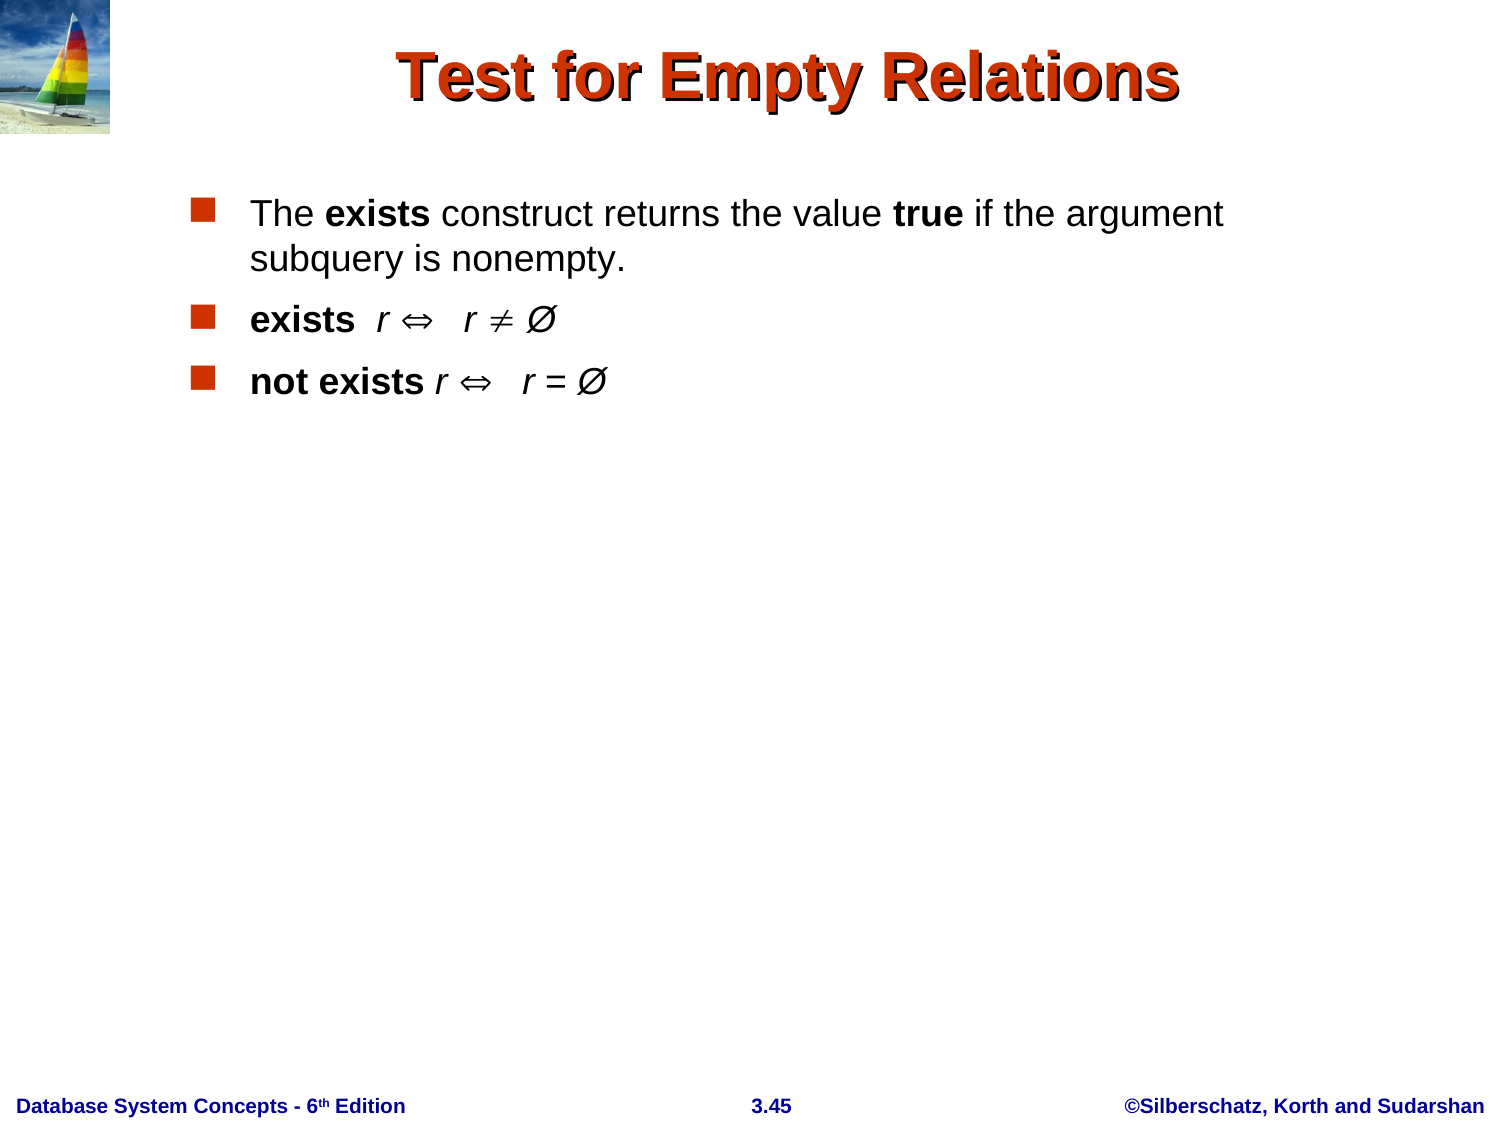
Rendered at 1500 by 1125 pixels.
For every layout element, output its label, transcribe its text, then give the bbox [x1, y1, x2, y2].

picture [0, 0, 110, 134]
title Test for Empty Relations [125, 19, 1451, 120]
list The exists construct returns the value true if the argument subquery is nonempty. exists r  r  Ø not exists r  r = Ø [178, 181, 1275, 982]
